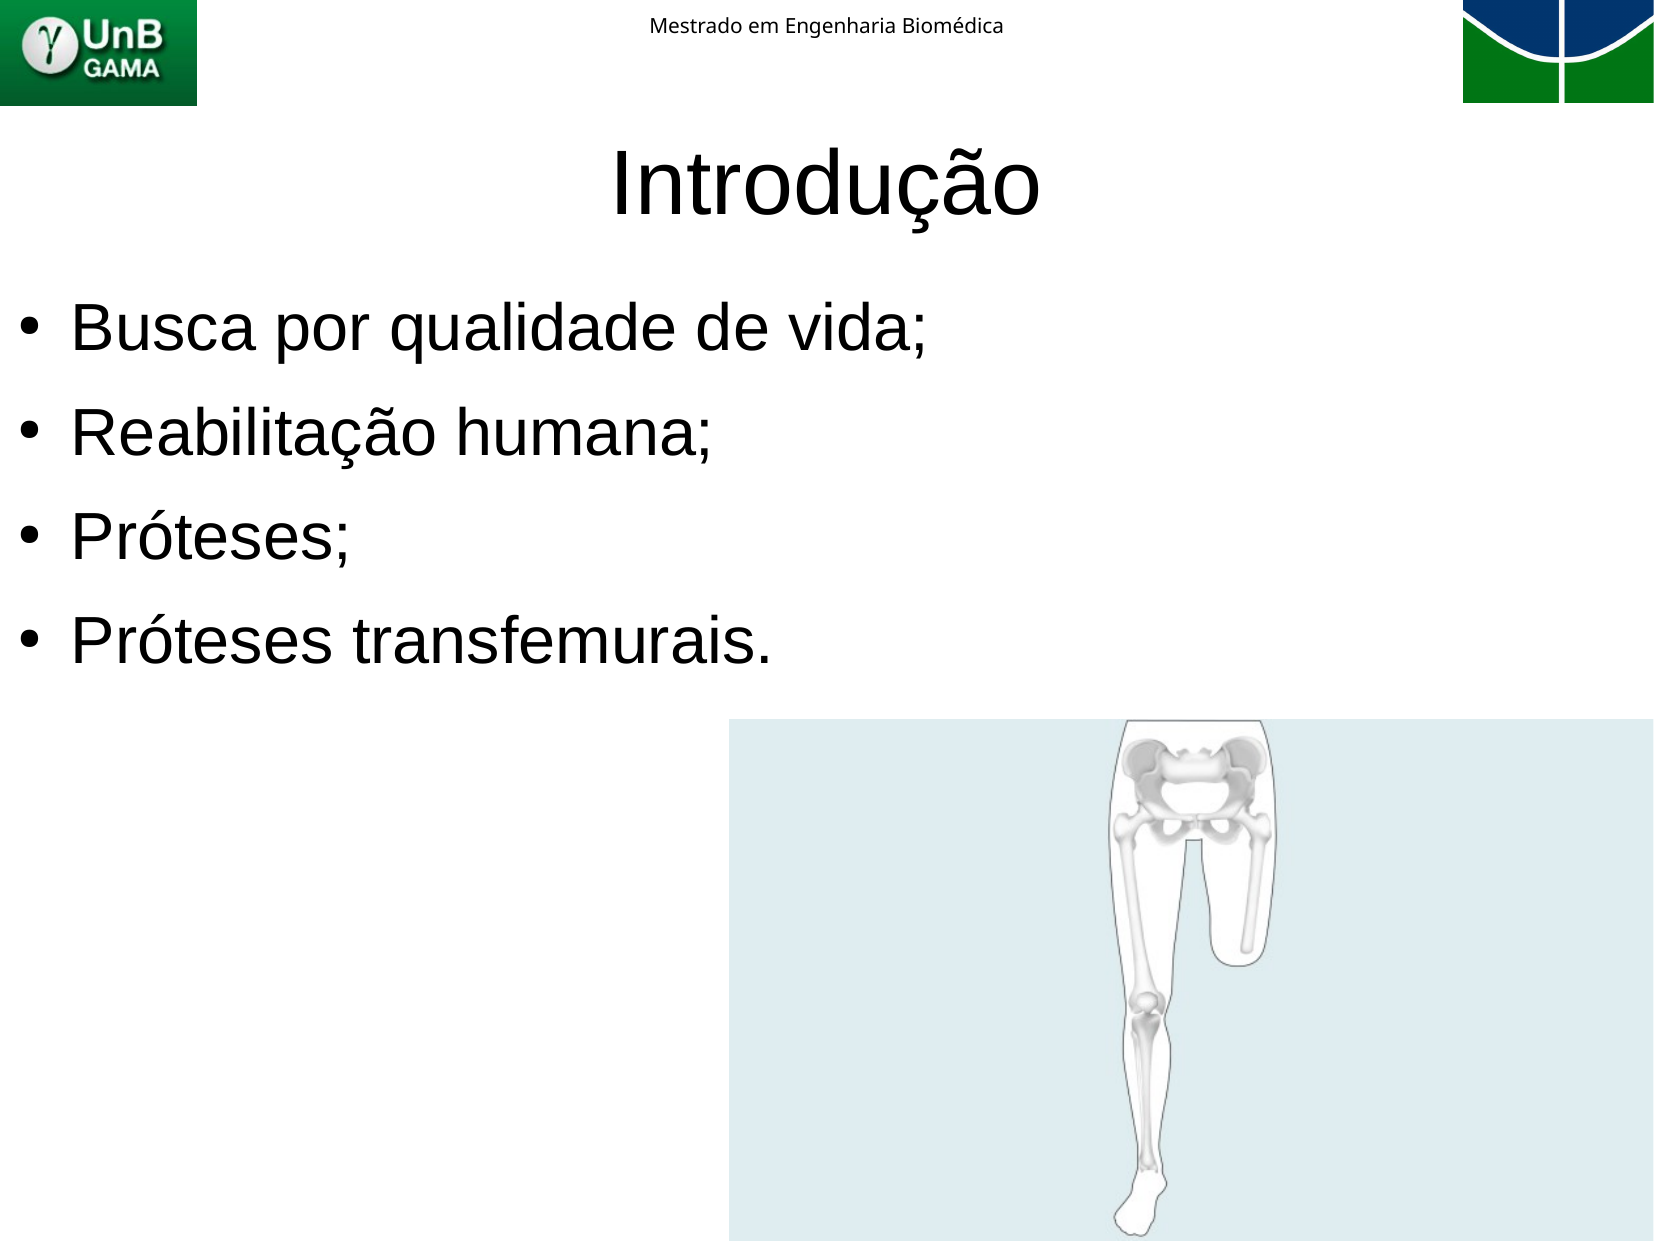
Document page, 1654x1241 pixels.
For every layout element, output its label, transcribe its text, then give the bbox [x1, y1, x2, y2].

title Introdução [0, 94, 1654, 272]
list Busca por qualidade de vida; Reabilitação humana; Próteses; Próteses transfemurais. [0, 290, 1654, 1241]
picture [1463, 0, 1654, 94]
picture [0, 0, 197, 94]
picture [729, 719, 1654, 1241]
